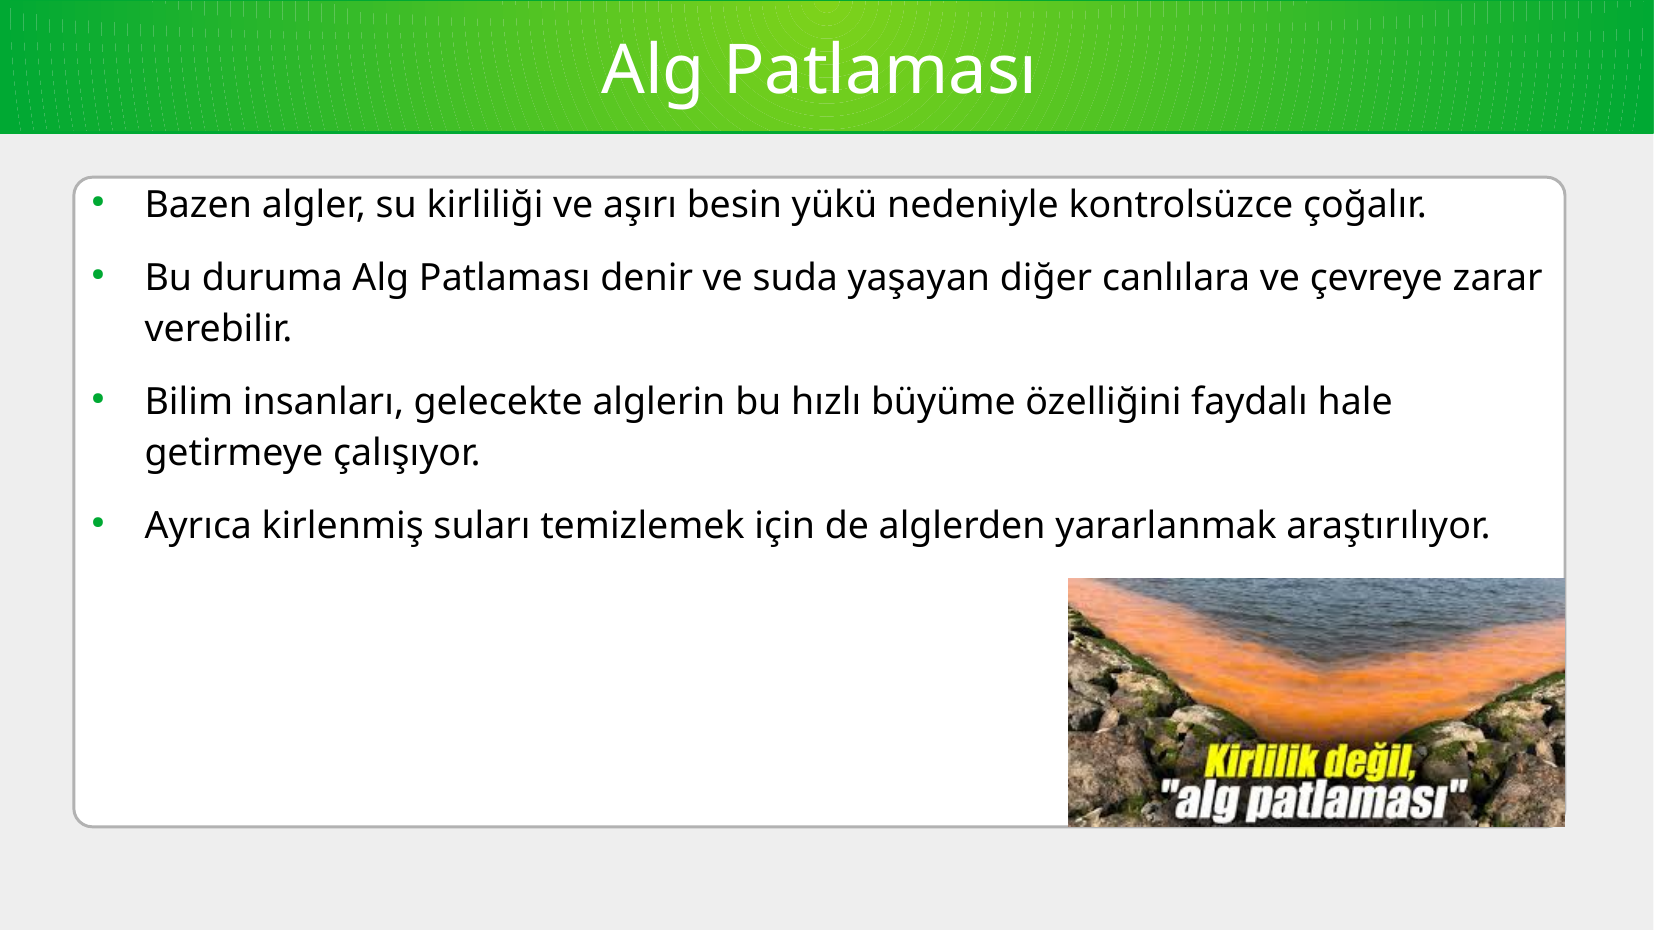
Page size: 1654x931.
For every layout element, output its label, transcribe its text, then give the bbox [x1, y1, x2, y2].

list Bazen algler, su kirliliği ve aşırı besin yükü nedeniyle kontrolsüzce çoğalır. Bu duruma Alg Patlaması denir ve suda yaşayan diğer canlılara ve çevreye zarar verebilir. Bilim insanları, gelecekte alglerin bu hızlı büyüme özelliğini faydalı hale getirmeye çalışıyor. Ayrıca kirlenmiş suları temizlemek için de alglerden yararlanmak araştırılıyor. [73, 177, 1565, 827]
picture [1068, 578, 1565, 827]
title Alg Patlaması [73, 14, 1565, 119]
